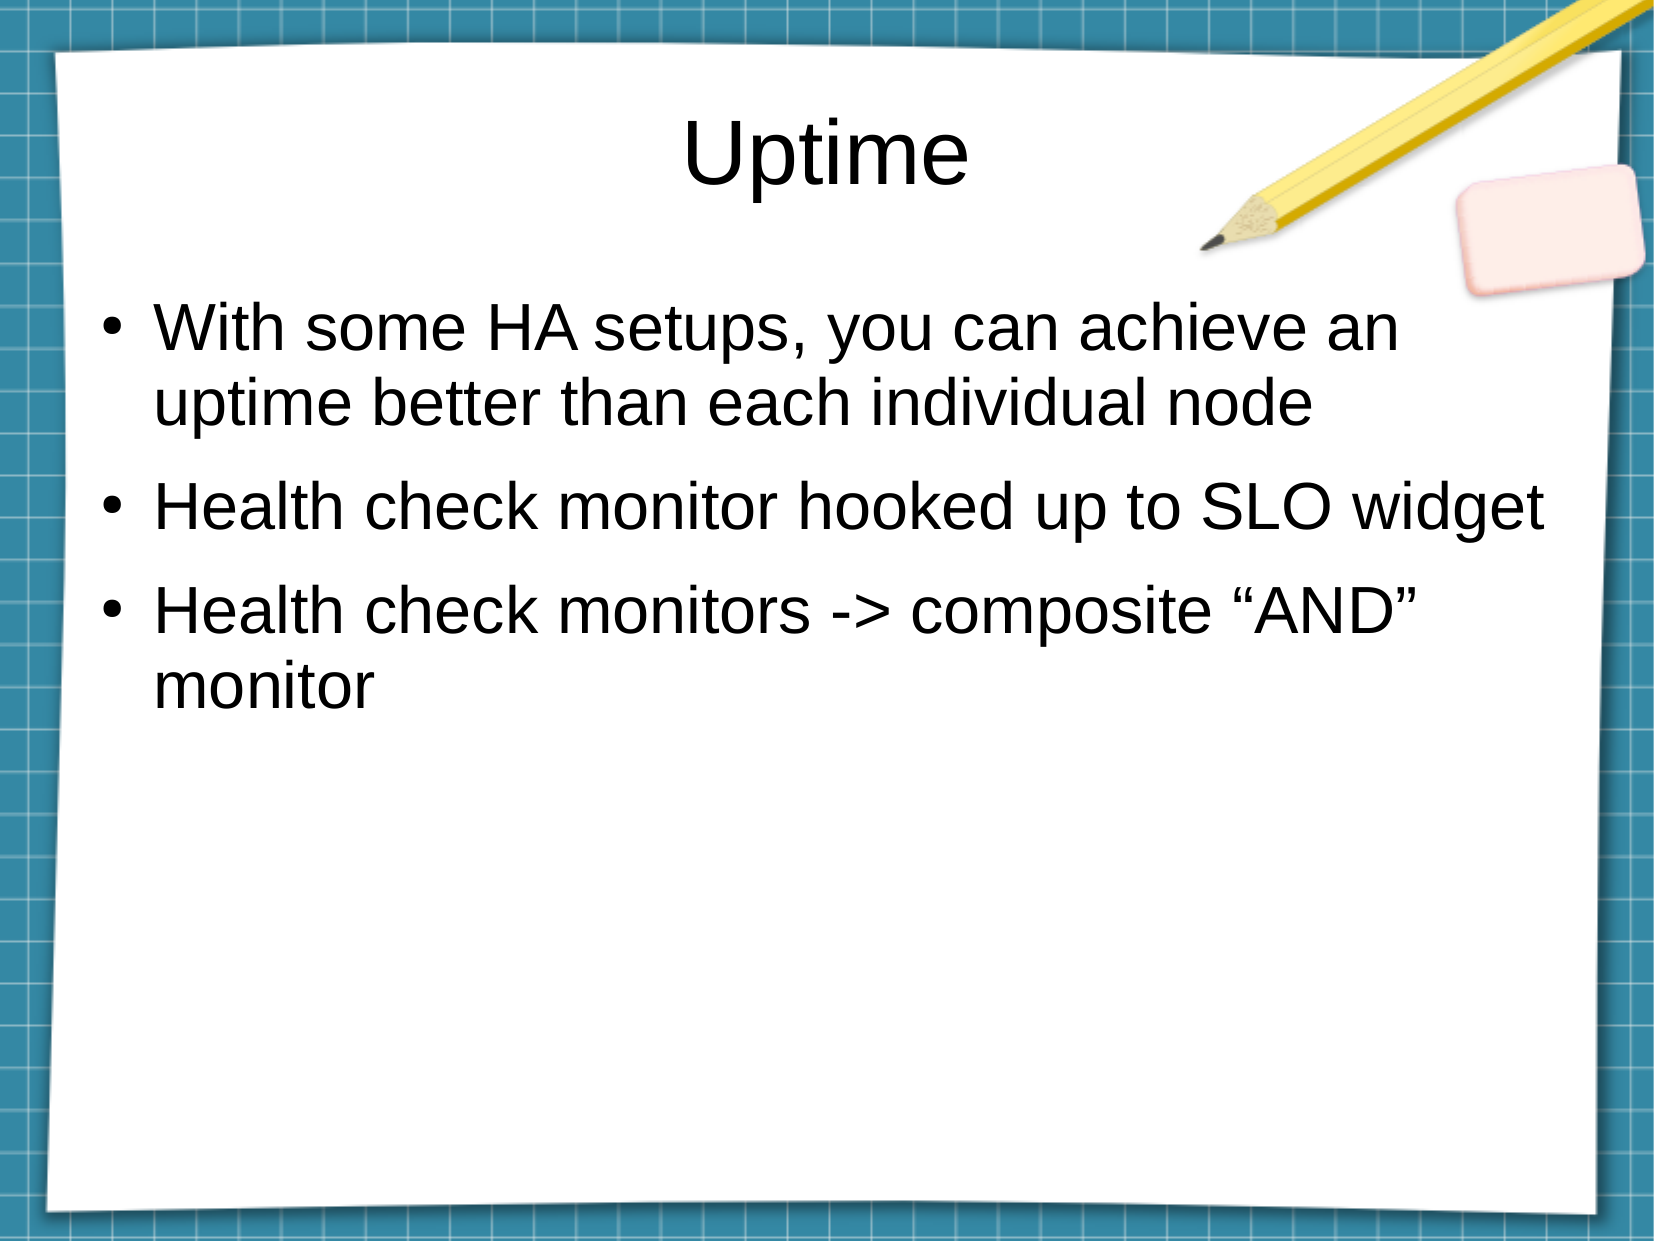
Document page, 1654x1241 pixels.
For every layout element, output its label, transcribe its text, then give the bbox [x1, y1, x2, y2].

list With some HA setups, you can achieve an uptime better than each individual node Health check monitor hooked up to SLO widget Health check monitors -> composite “AND” monitor [82, 290, 1571, 1010]
picture [0, 0, 1654, 1241]
title Uptime [82, 49, 1571, 257]
